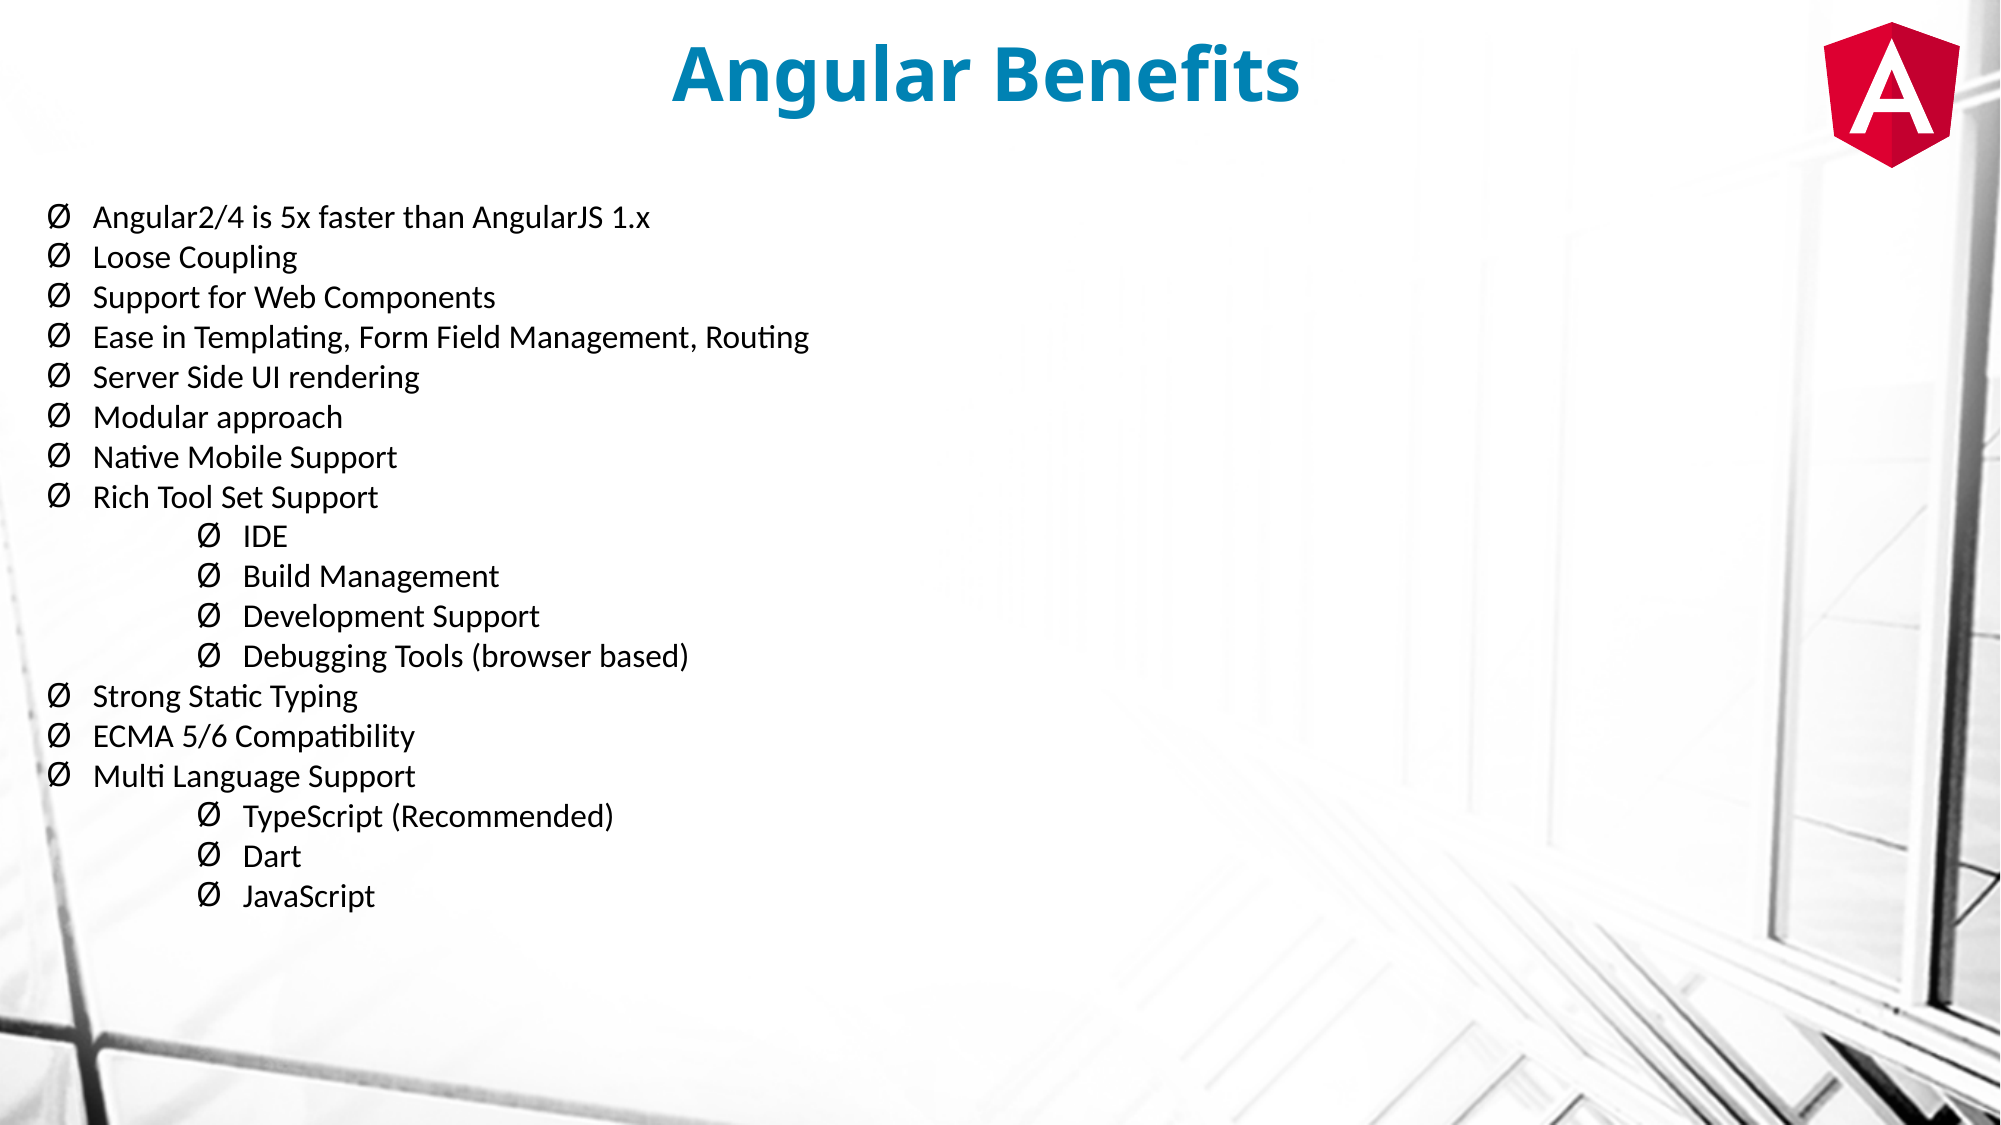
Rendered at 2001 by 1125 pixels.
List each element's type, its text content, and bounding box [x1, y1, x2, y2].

picture [1800, 0, 1984, 183]
text_box Angular Benefits [31, 22, 1944, 123]
text_box Angular2/4 is 5x faster than AngularJS 1.x Loose Coupling Support for Web Components Ease in Templating, Form Field Management, Routing Server Side UI rendering Modular approach Native Mobile Support Rich Tool Set Support IDE Build Management Development Support Debugging Tools (browser based) Strong Static Typing ECMA 5/6 Compatibility Multi Language Support TypeScript (Recommended) Dart JavaScript [31, 188, 913, 921]
